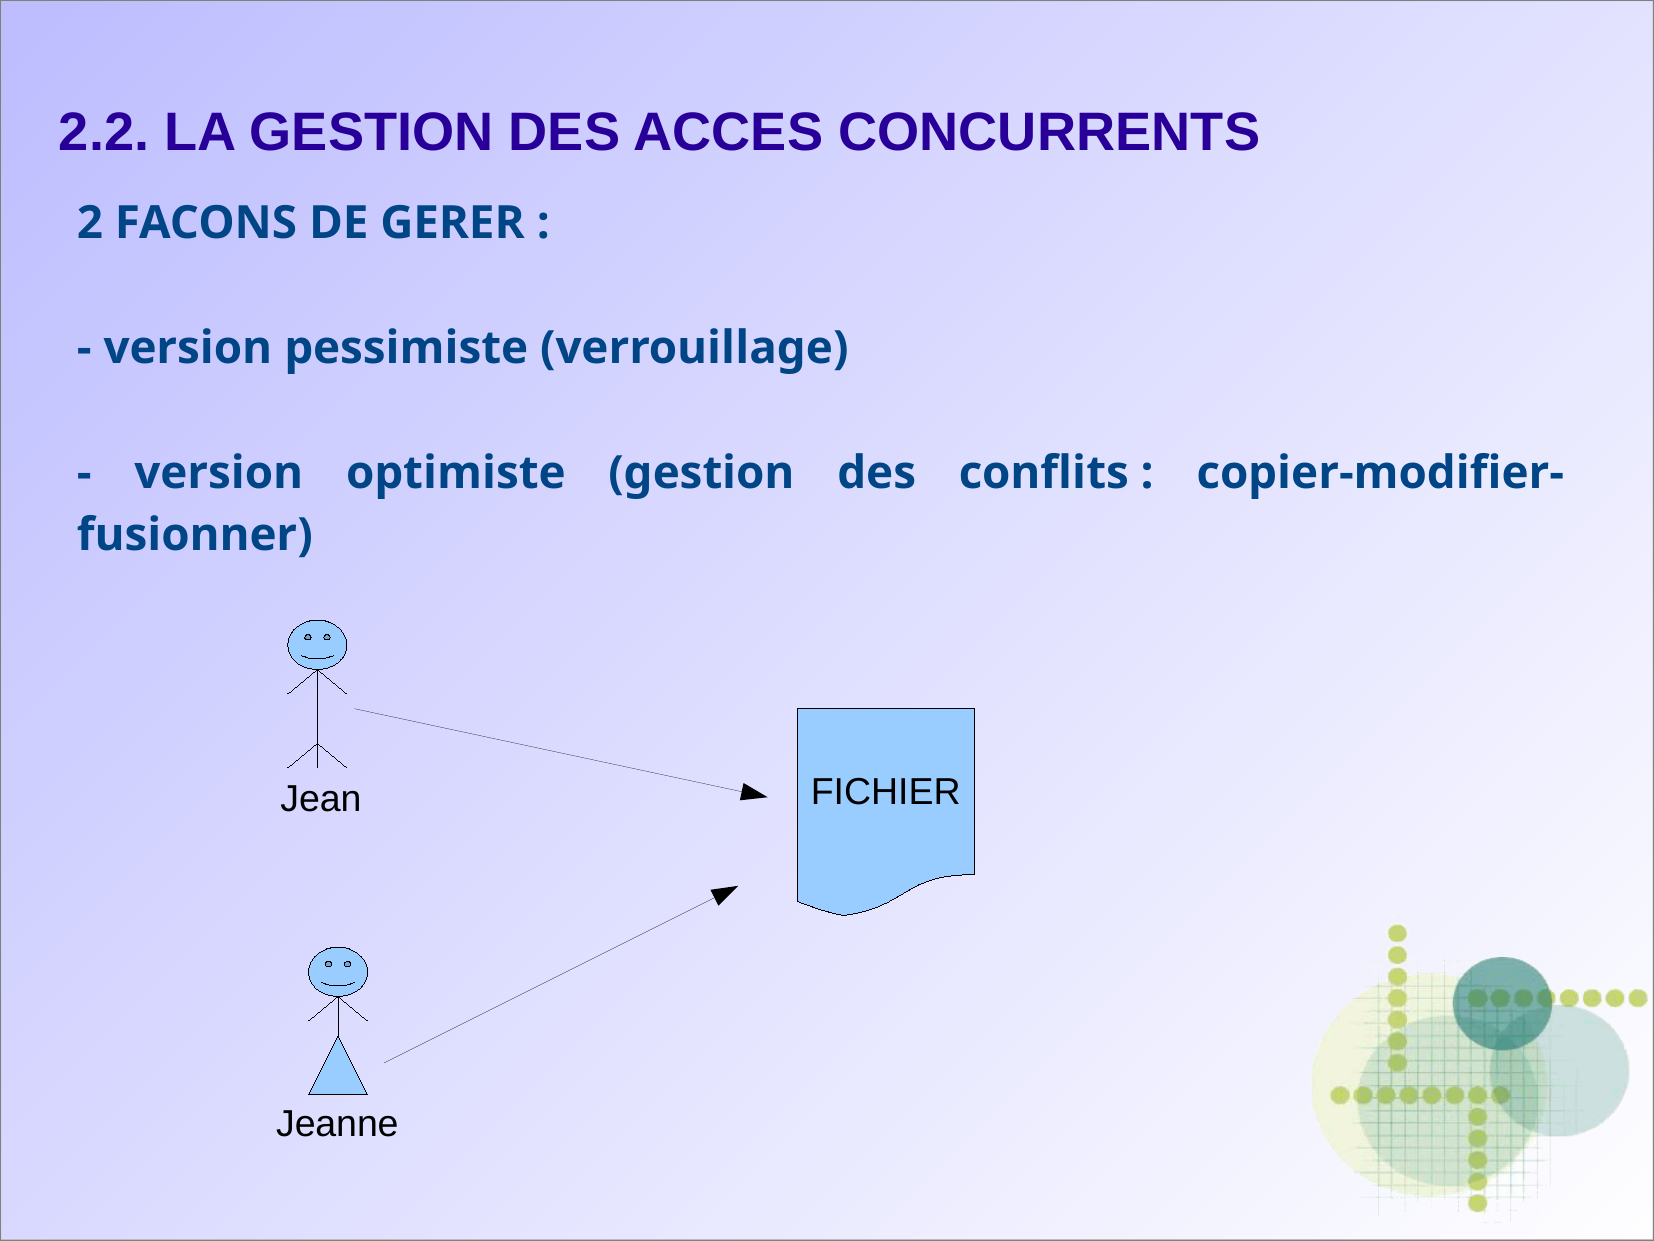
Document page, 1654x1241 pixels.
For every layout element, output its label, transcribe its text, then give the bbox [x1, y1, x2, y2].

subtitle 2 FACONS DE GERER : - version pessimiste (verrouillage) - version optimiste (gestion des conflits : copier-modifier-fusionner) [76, 234, 1565, 957]
text_box FICHIER [797, 708, 975, 916]
text_box [308, 947, 368, 997]
text_box [287, 620, 347, 670]
text_box [308, 1035, 368, 1094]
text_box Jean [265, 769, 377, 827]
text_box Jeanne [261, 1094, 414, 1152]
picture [1299, 915, 1654, 1241]
title 2.2. LA GESTION DES ACCES CONCURRENTS [59, 97, 1625, 167]
